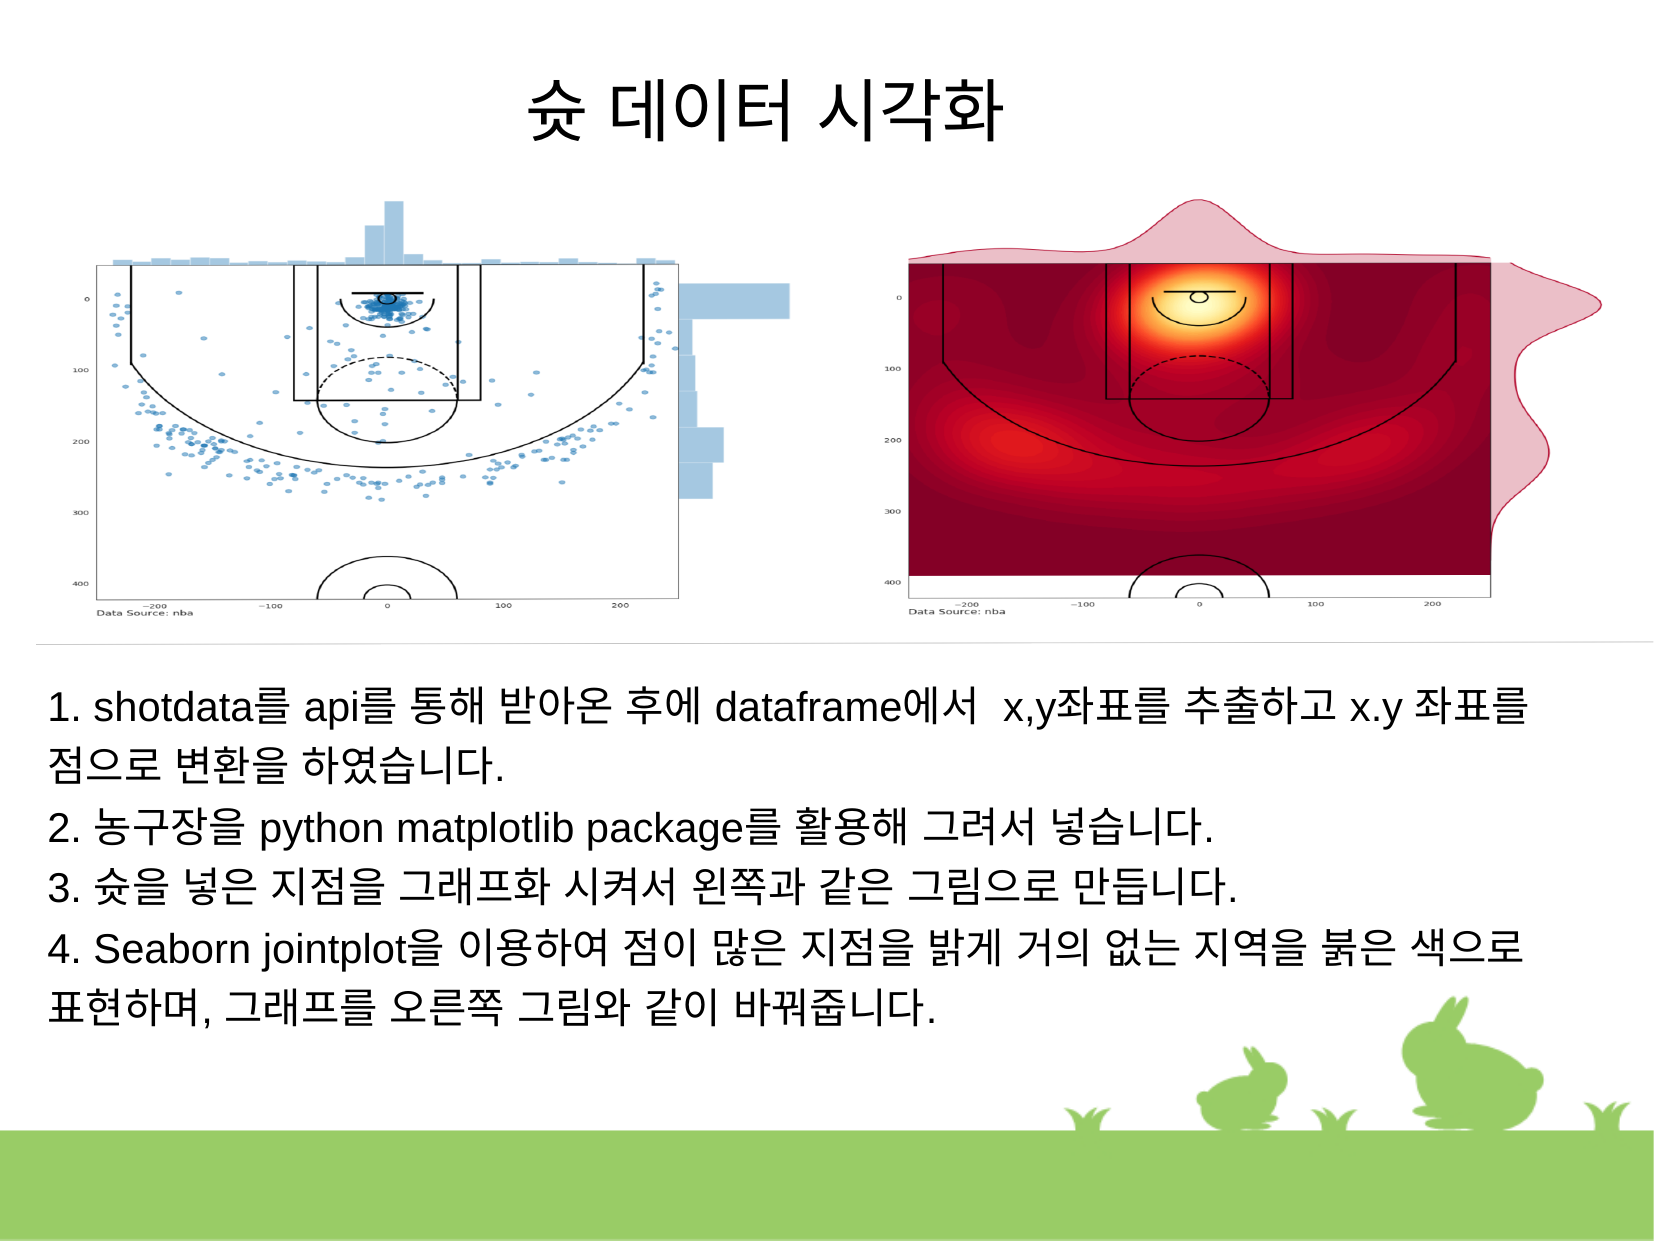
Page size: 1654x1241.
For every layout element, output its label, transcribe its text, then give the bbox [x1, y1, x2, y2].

title [82, 23, 1583, 193]
title 1. shotdata를 api를 통해 받아온 후에 dataframe에서 x,y좌표를 추출하고 x.y 좌표를 점으로 변환을 하였습니다. 2. 농구장을 python matplotlib package를 활용해 그려서 넣습니다. 3. 슛을 넣은 지점을 그래프화 시켜서 왼쪽과 같은 그림으로 만듭니다. 4. Seaborn jointplot을 이용하여 점이 많은 지점을 밝게 거의 없는 지역을 붉은 색으로 표현하며, 그래프를 오른쪽 그림와 같이 바꿔줍니다. [47, 672, 1607, 1134]
title [885, 643, 1642, 987]
picture [0, 0, 1654, 1241]
text_box 슛 데이터 시각화 [118, 49, 1441, 164]
